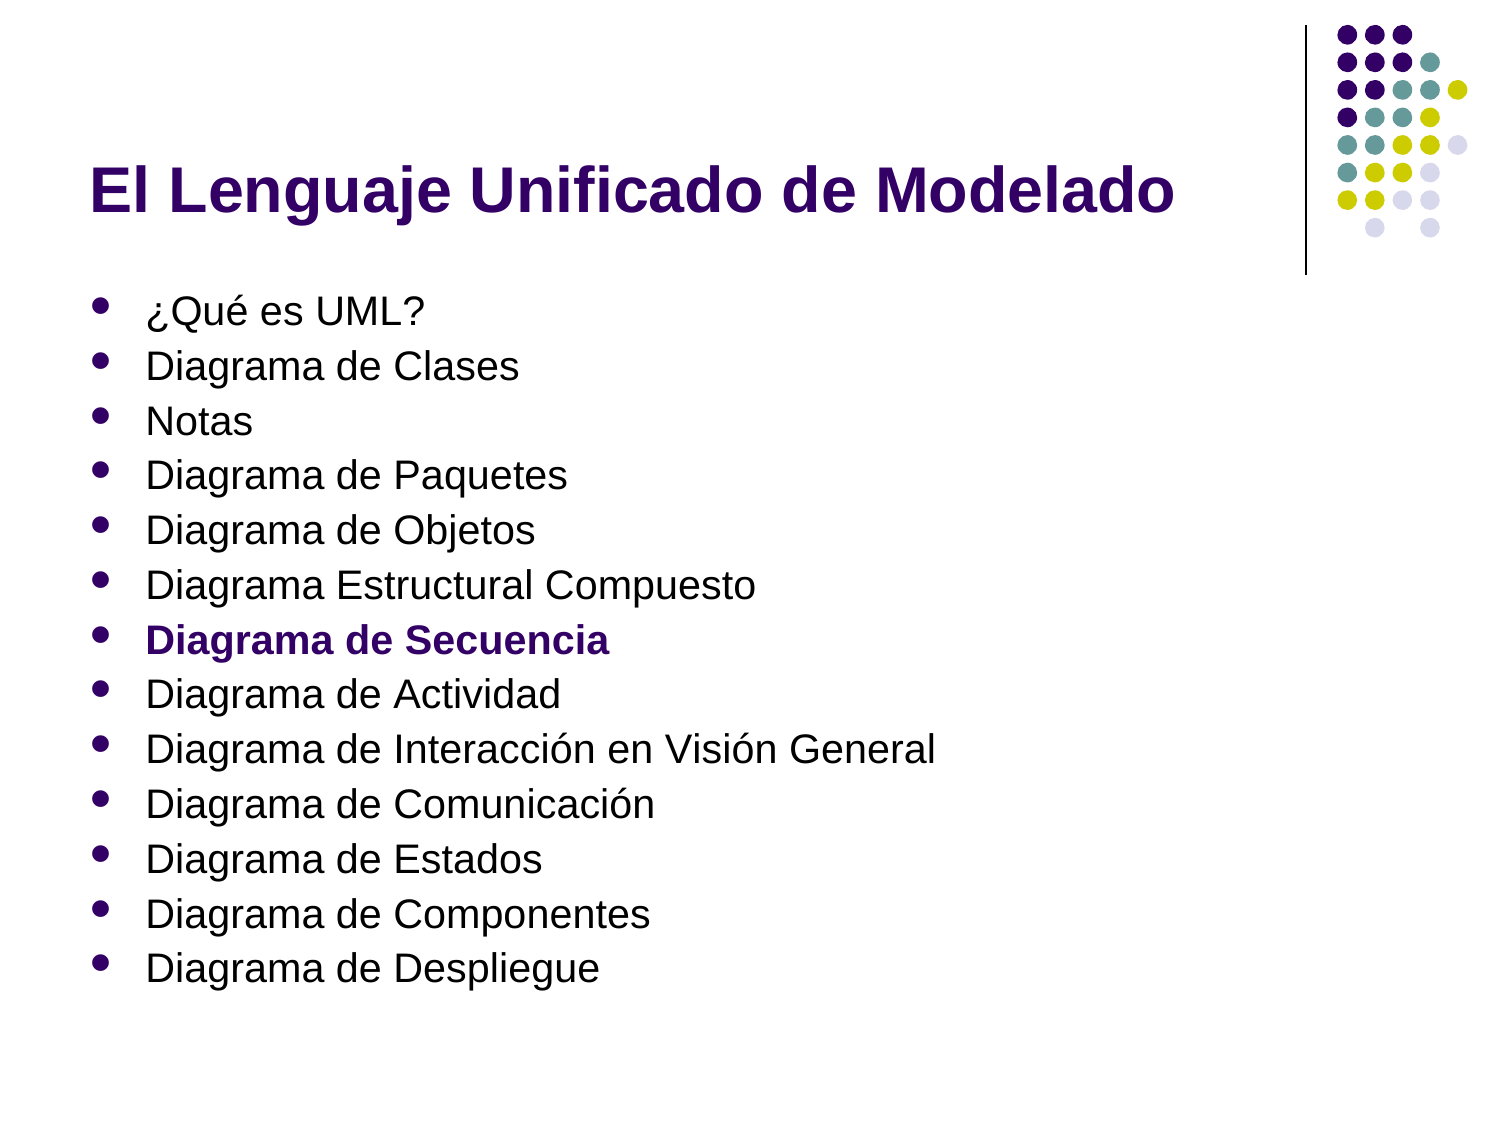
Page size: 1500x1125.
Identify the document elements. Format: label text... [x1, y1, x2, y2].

list ¿Qué es UML? Diagrama de Clases Notas Diagrama de Paquetes Diagrama de Objetos Diagrama Estructural Compuesto Diagrama de Secuencia Diagrama de Actividad Diagrama de Interacción en Visión General Diagrama de Comunicación Diagrama de Estados Diagrama de Componentes Diagrama de Despliegue [75, 282, 1426, 1006]
title El Lenguaje Unificado de Modelado [74, 20, 1313, 233]
